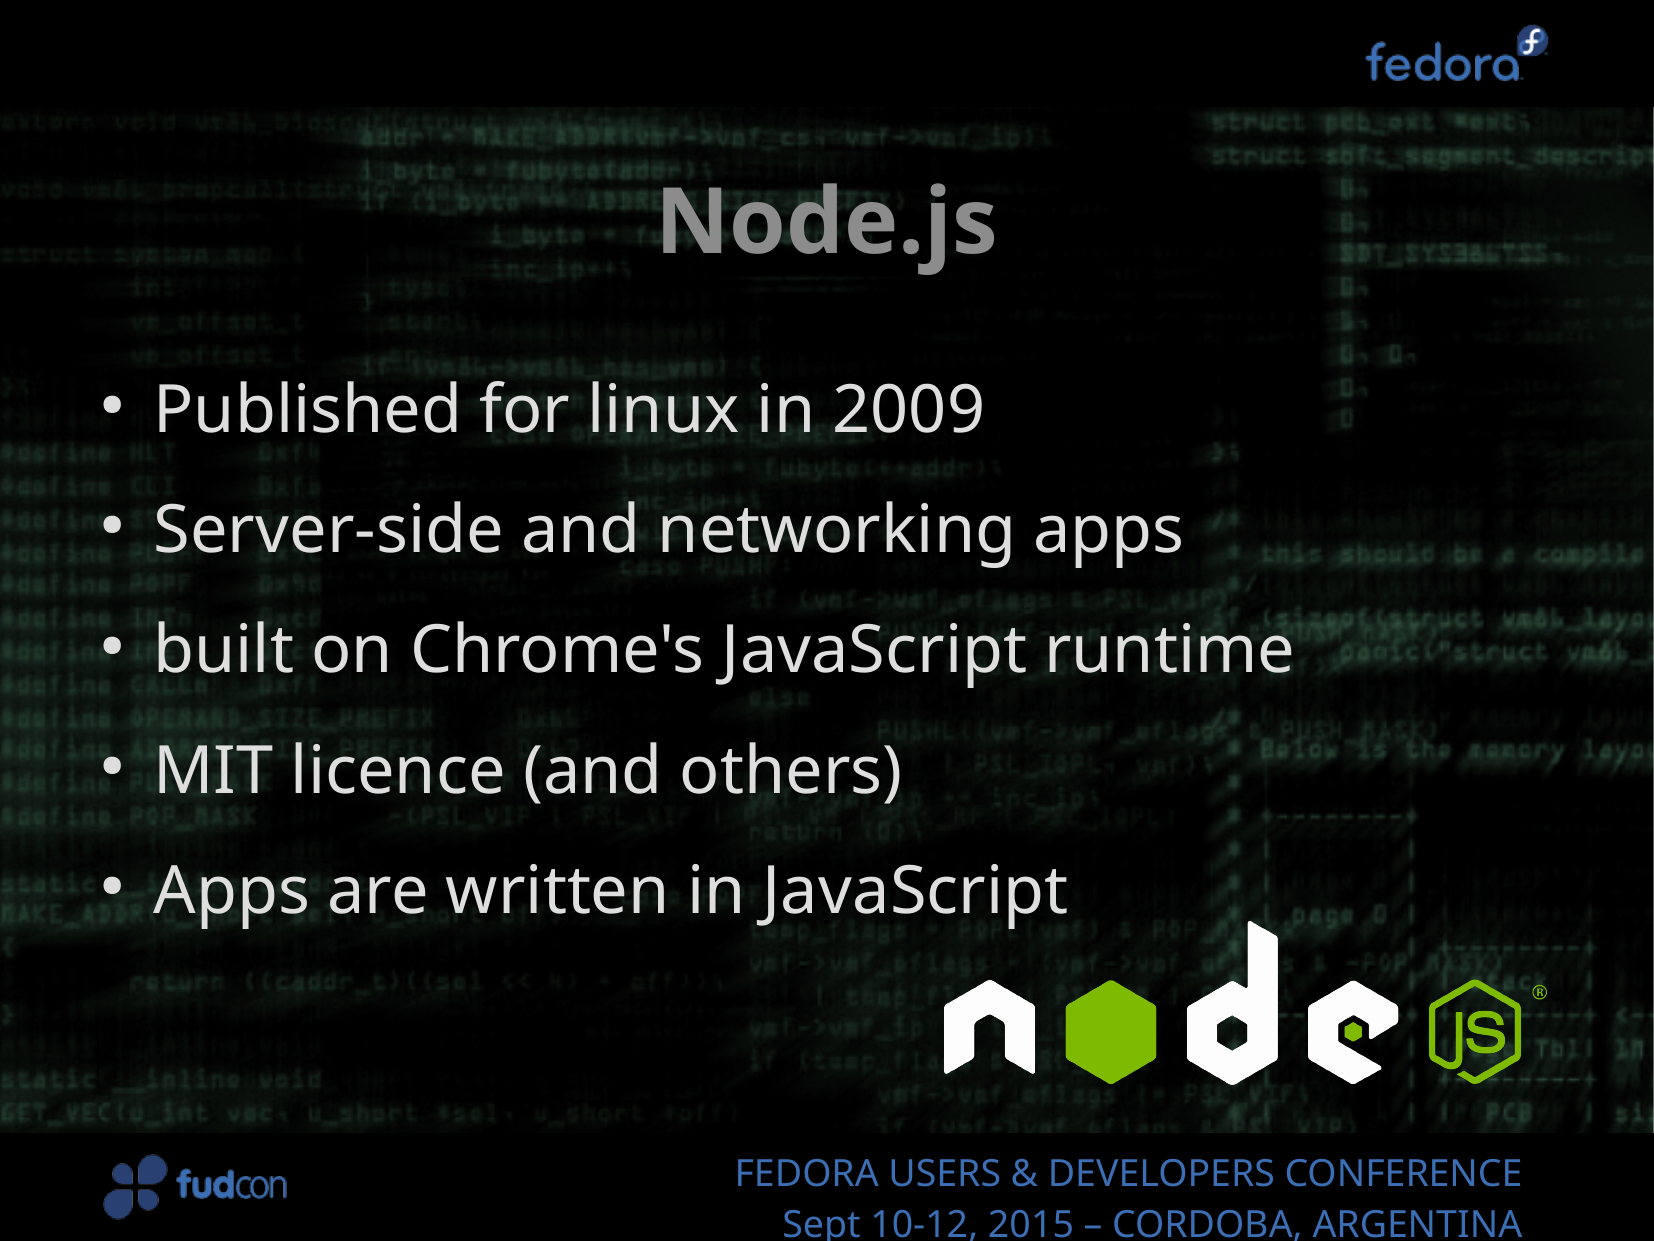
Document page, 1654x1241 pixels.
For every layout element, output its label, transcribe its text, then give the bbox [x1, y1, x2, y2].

title Node.js [82, 114, 1571, 322]
list Published for linux in 2009 Server-side and networking apps built on Chrome's JavaScript runtime MIT licence (and others) Apps are written in JavaScript [82, 361, 1571, 1081]
picture [0, 0, 1654, 1241]
